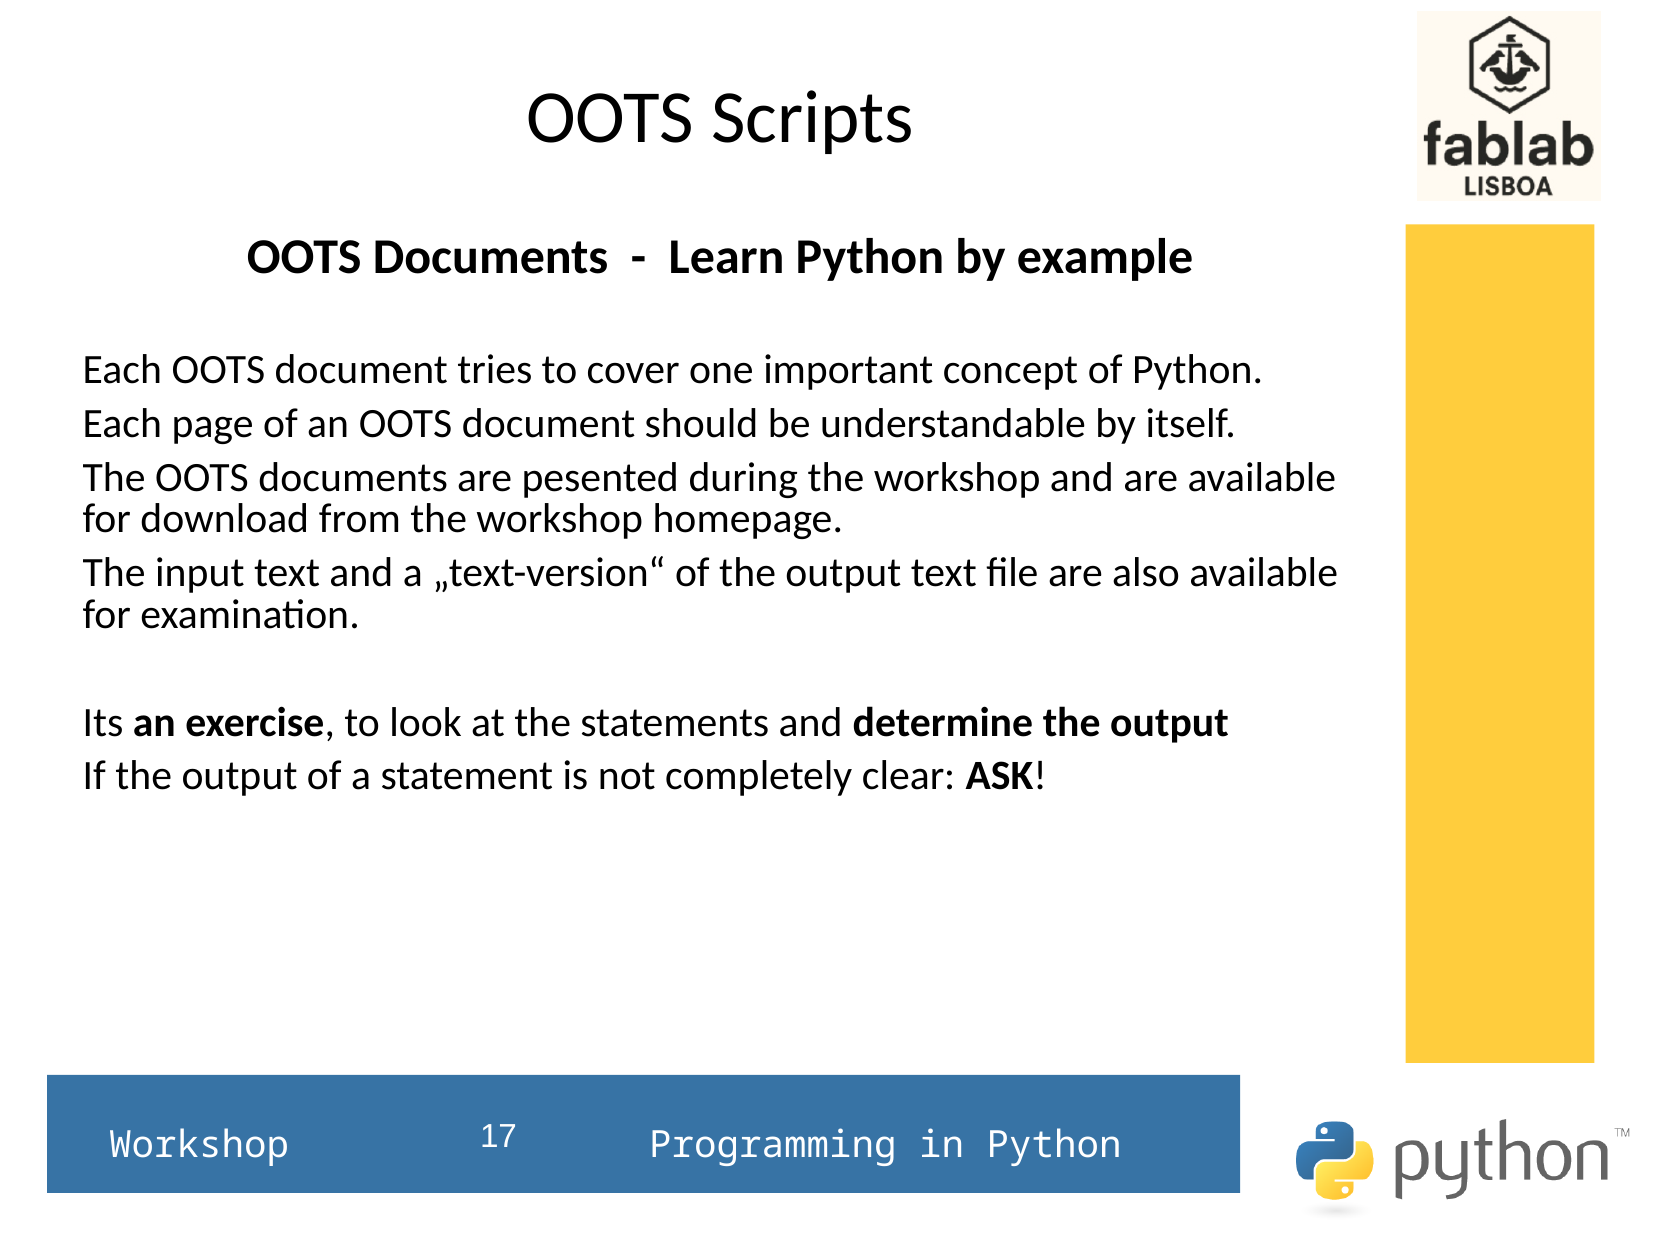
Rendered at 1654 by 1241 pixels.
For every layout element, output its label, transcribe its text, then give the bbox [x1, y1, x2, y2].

picture [1417, 11, 1601, 201]
text_box [47, 1074, 1241, 1193]
subtitle OOTS Documents - Learn Python by example Each OOTS document tries to cover one important concept of Python. Each page of an OOTS document should be understandable by itself. The OOTS documents are pesented during the workshop and are available for download from the workshop homepage. The input text and a „text-version“ of the output text file are also available for examination. Its an exercise, to look at the statements and determine the output If the output of a statement is not completely clear: ASK! [82, 236, 1359, 1034]
text_box [1405, 224, 1595, 1063]
text_box Workshop Programming in Python [94, 1110, 1182, 1213]
picture [1240, 1098, 1654, 1241]
title OOTS Scripts [82, 49, 1358, 198]
